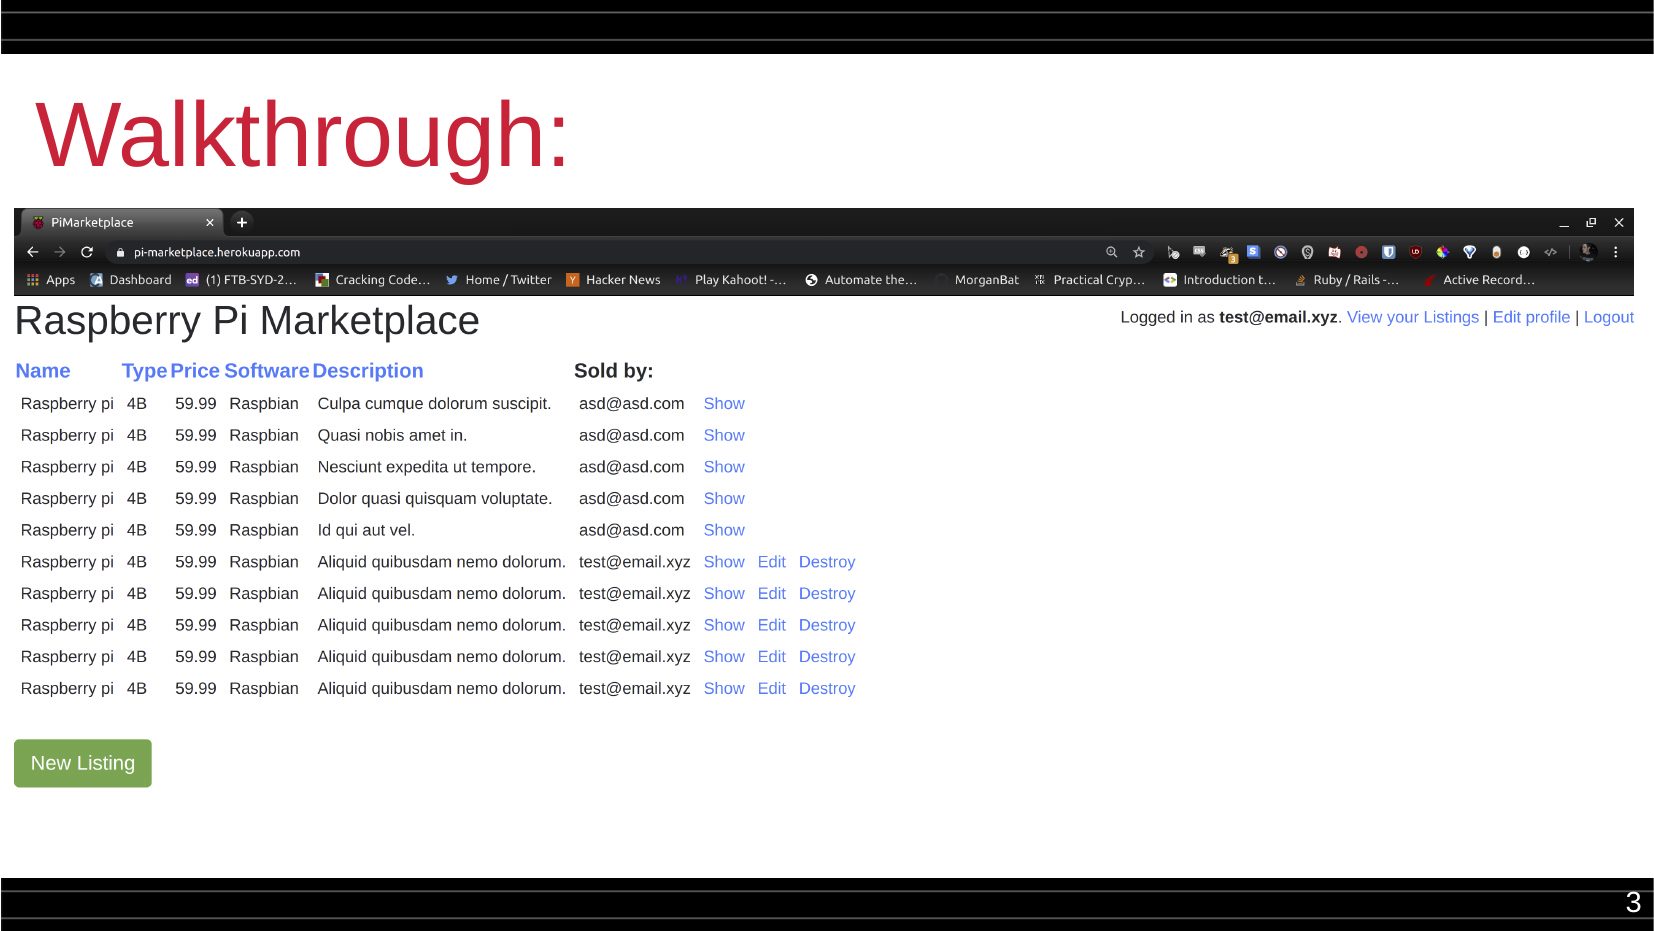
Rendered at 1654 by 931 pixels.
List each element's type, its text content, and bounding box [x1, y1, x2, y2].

picture [1, 878, 1654, 931]
title Walkthrough: [35, 57, 1524, 208]
picture [14, 208, 1634, 794]
picture [1, 0, 1654, 54]
